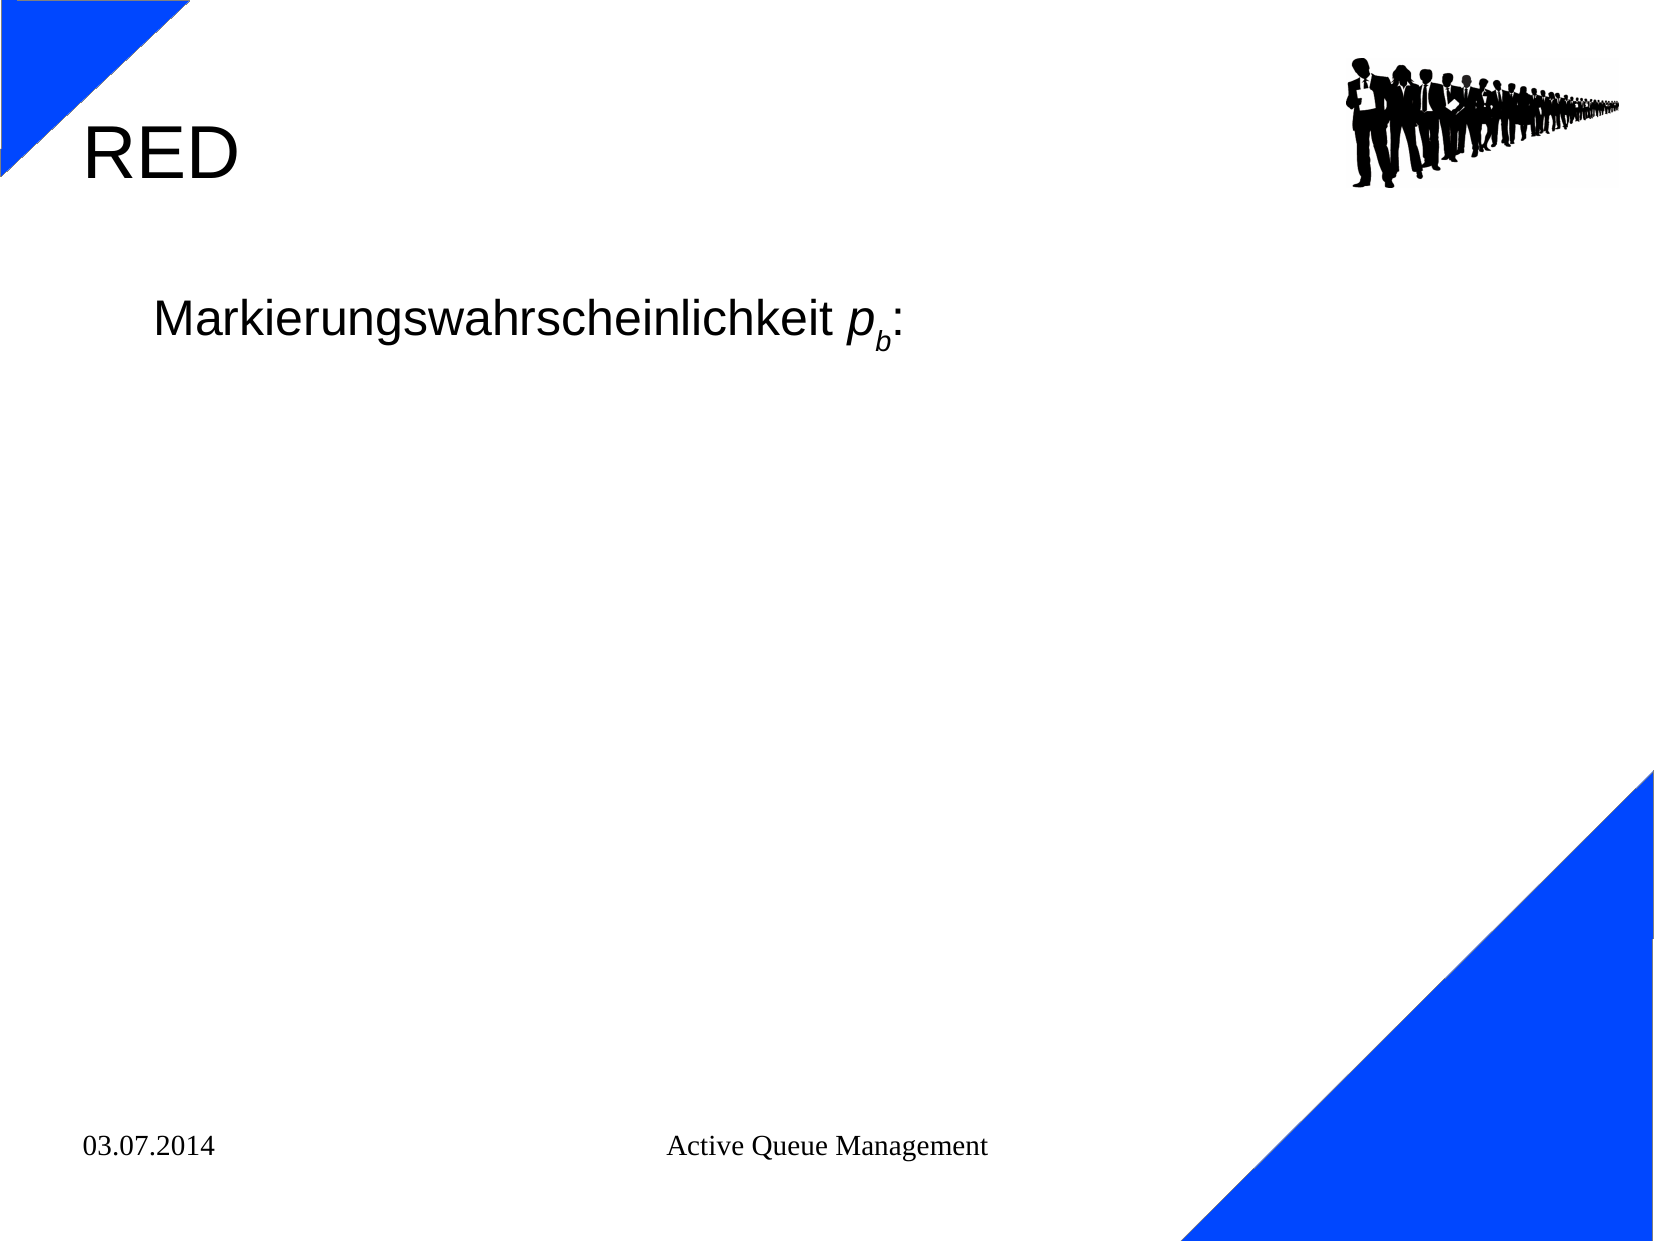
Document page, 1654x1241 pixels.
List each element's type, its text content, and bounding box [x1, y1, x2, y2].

list Markierungswahrscheinlichkeit pb: [82, 290, 1571, 1109]
picture [1346, 58, 1619, 188]
title RED [82, 49, 1571, 257]
text_box [1180, 770, 1654, 1241]
text_box [0, 0, 190, 177]
